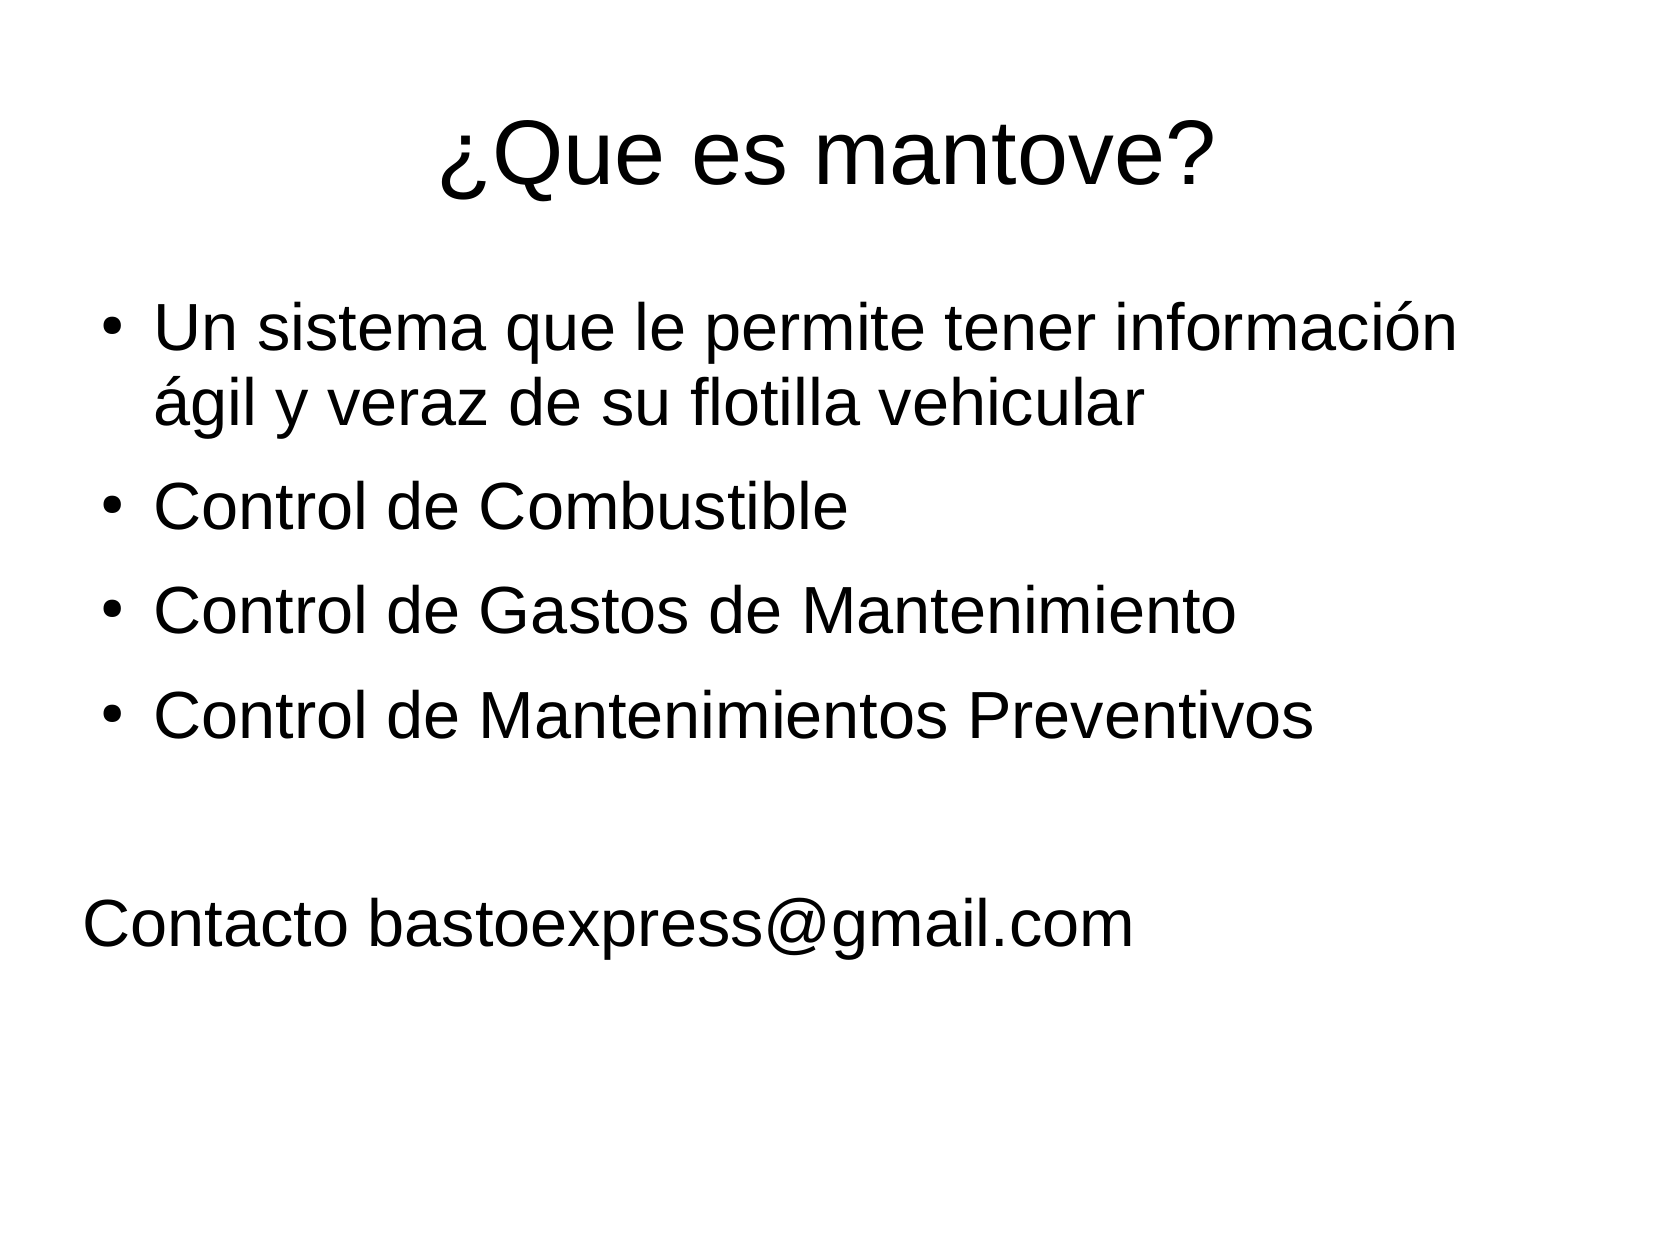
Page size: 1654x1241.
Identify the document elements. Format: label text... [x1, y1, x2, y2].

list Un sistema que le permite tener información ágil y veraz de su flotilla vehicular Control de Combustible Control de Gastos de Mantenimiento Control de Mantenimientos Preventivos Contacto bastoexpress@gmail.com [82, 290, 1571, 1109]
title ¿Que es mantove? [82, 49, 1571, 257]
